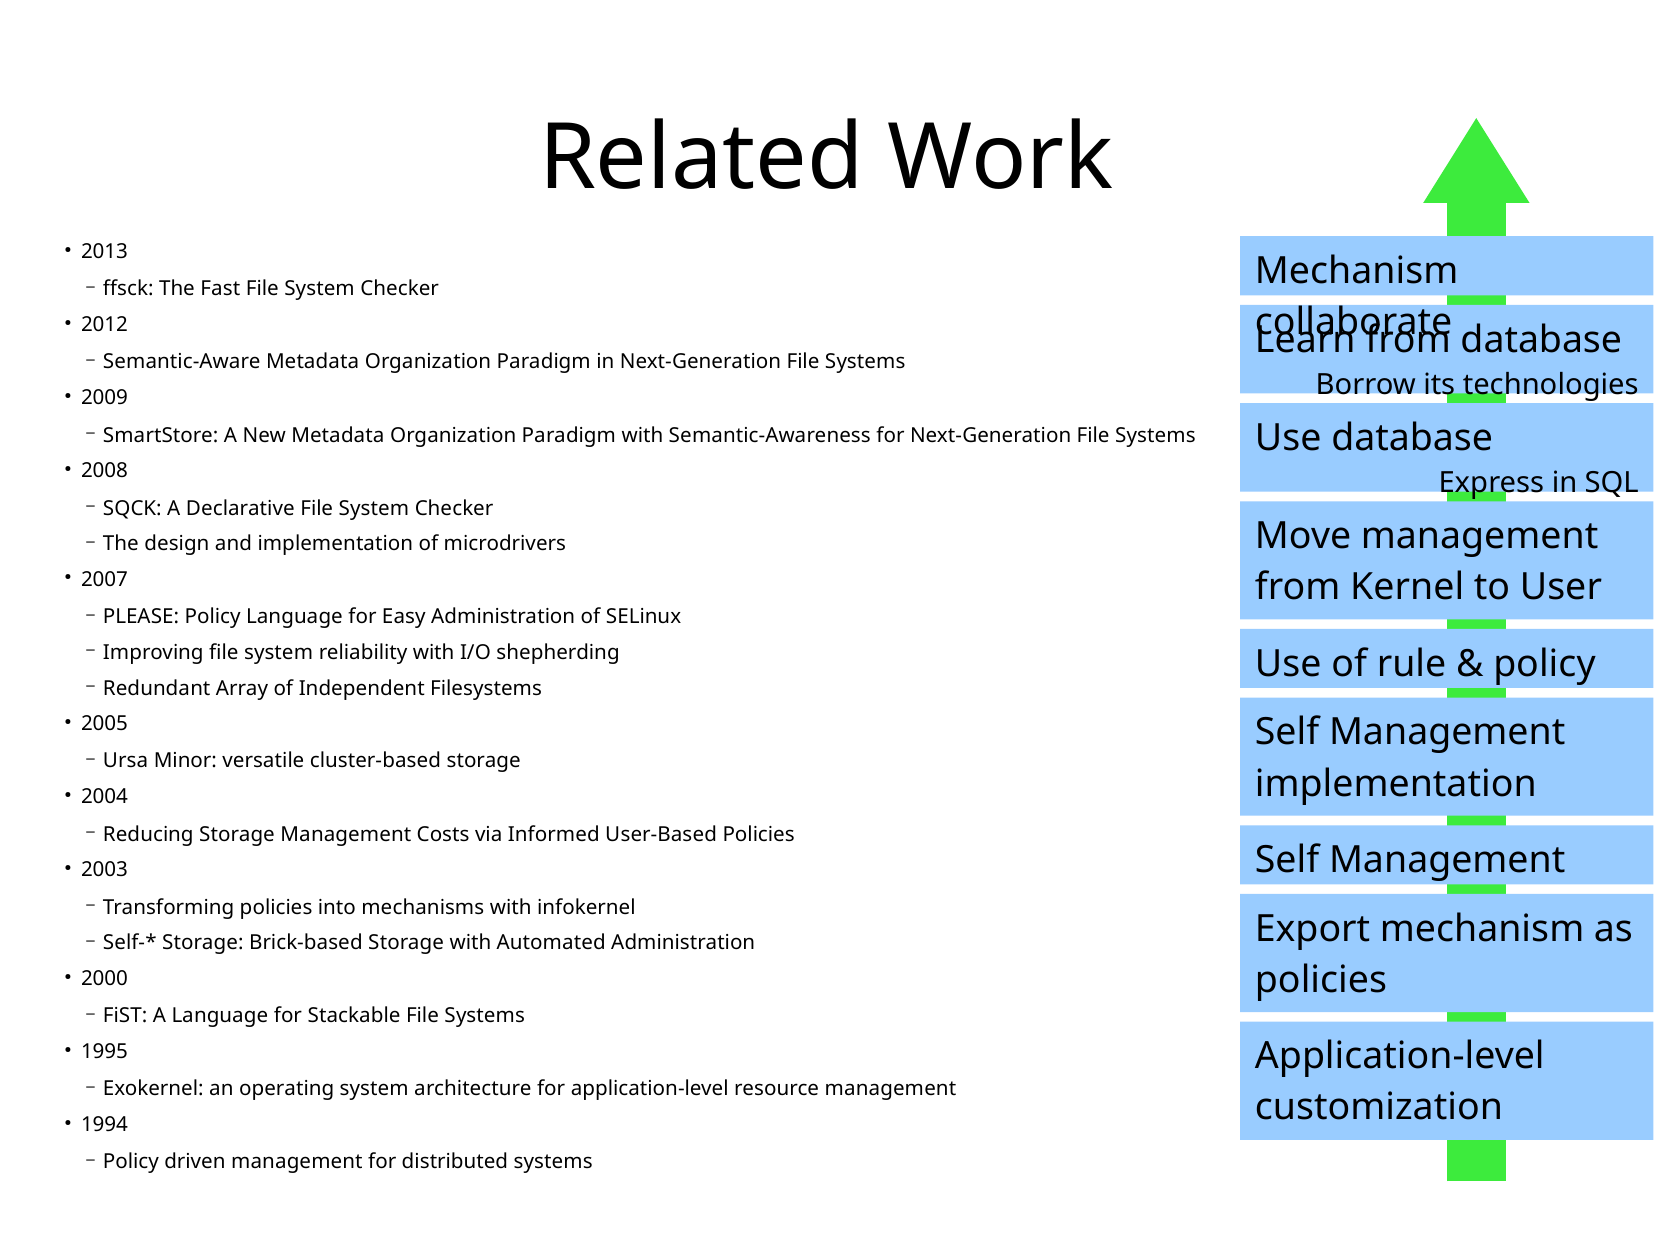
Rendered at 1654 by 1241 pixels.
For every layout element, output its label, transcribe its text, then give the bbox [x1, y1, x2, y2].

text_box Use of rule & policy [1240, 628, 1654, 688]
list 2013 ffsck: The Fast File System Checker 2012 Semantic-Aware Metadata Organization Paradigm in Next-Generation File Systems 2009 SmartStore: A New Metadata Organization Paradigm with Semantic-Awareness for Next-Generation File Systems 2008 SQCK: A Declarative File System Checker The design and implementation of microdrivers 2007 PLEASE: Policy Language for Easy Administration of SELinux Improving file system reliability with I/O shepherding Redundant Array of Independent Filesystems 2005 Ursa Minor: versatile cluster-based storage 2004 Reducing Storage Management Costs via Informed User-Based Policies 2003 Transforming policies into mechanisms with infokernel Self-* Storage: Brick-based Storage with Automated Administration 2000 FiST: A Language for Stackable File Systems 1995 Exokernel: an operating system architecture for application-level resource management 1994 Policy driven management for distributed systems [59, 236, 1595, 1182]
title Related Work [82, 49, 1571, 236]
text_box Mechanism collaborate [1240, 236, 1654, 296]
text_box Self Management [1240, 825, 1654, 885]
text_box Use database Express in SQL [1240, 403, 1654, 492]
text_box Self Management implementation [1240, 697, 1654, 816]
text_box Application-level customization [1240, 1021, 1654, 1140]
text_box Export mechanism as policies [1240, 893, 1654, 1013]
text_box Move management from Kernel to User [1240, 501, 1654, 620]
text_box Learn from database Borrow its technologies [1240, 304, 1654, 394]
